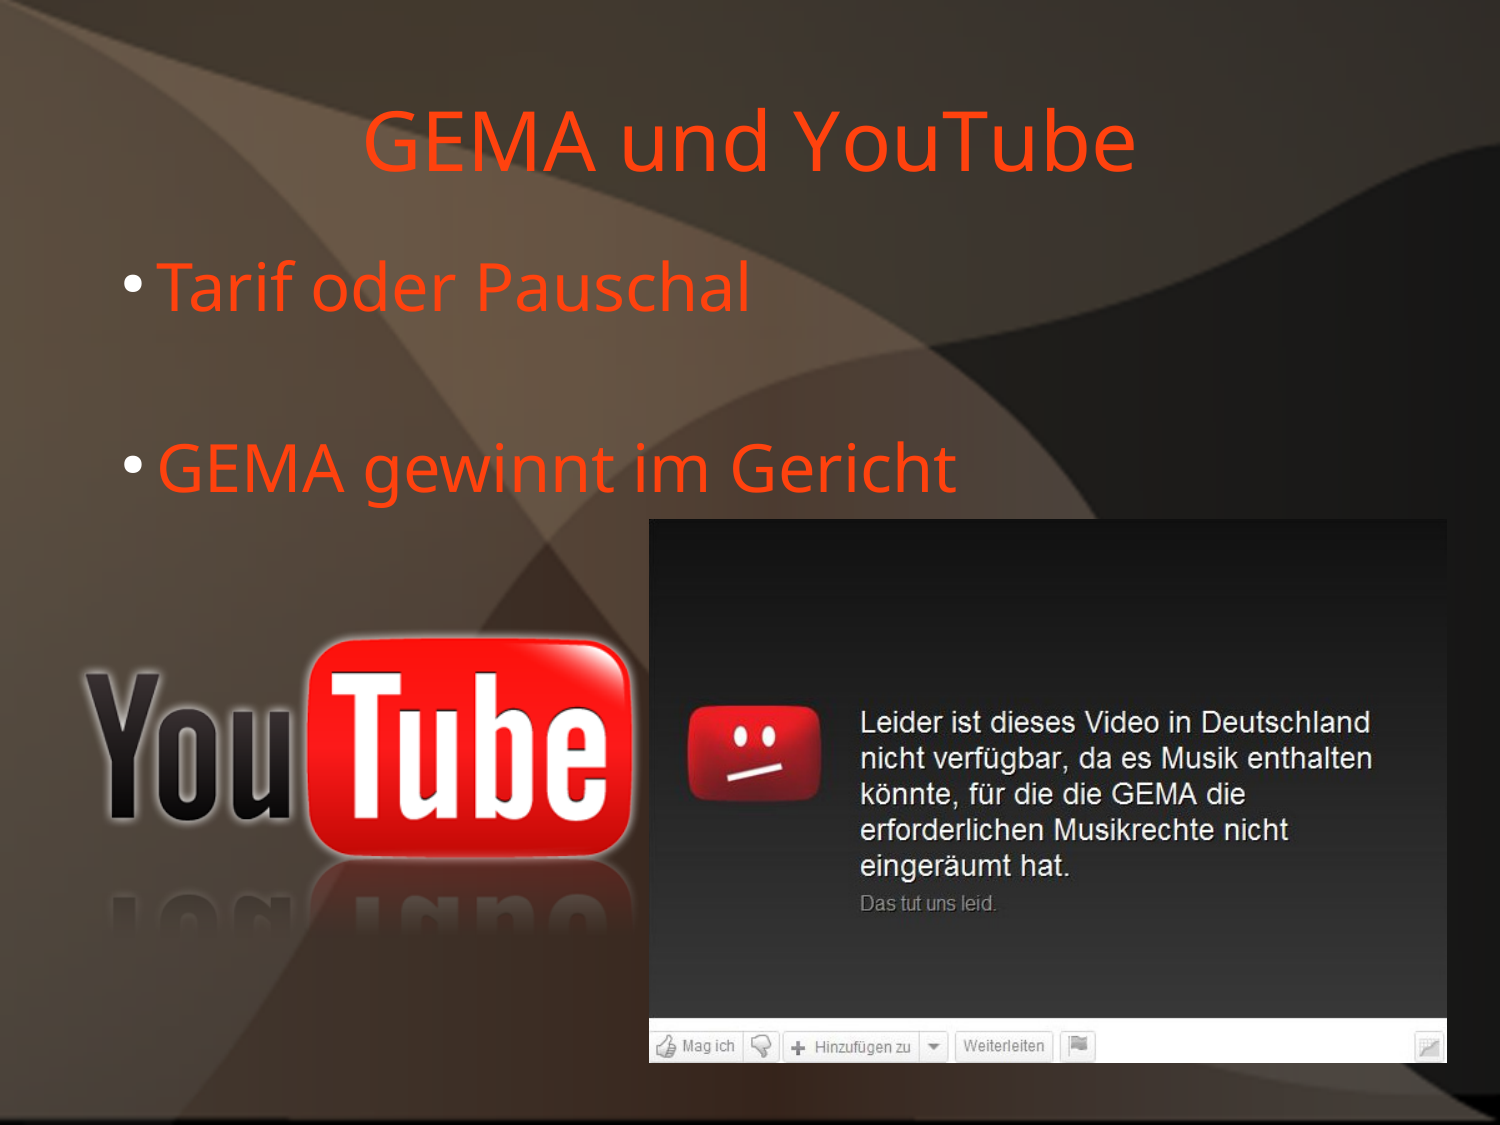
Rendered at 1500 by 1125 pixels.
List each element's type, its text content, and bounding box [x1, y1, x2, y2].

picture [0, 0, 1500, 1125]
title GEMA und YouTube [75, 44, 1425, 233]
text_box Tarif oder Pauschal GEMA gewinnt im Gericht [106, 232, 1359, 491]
